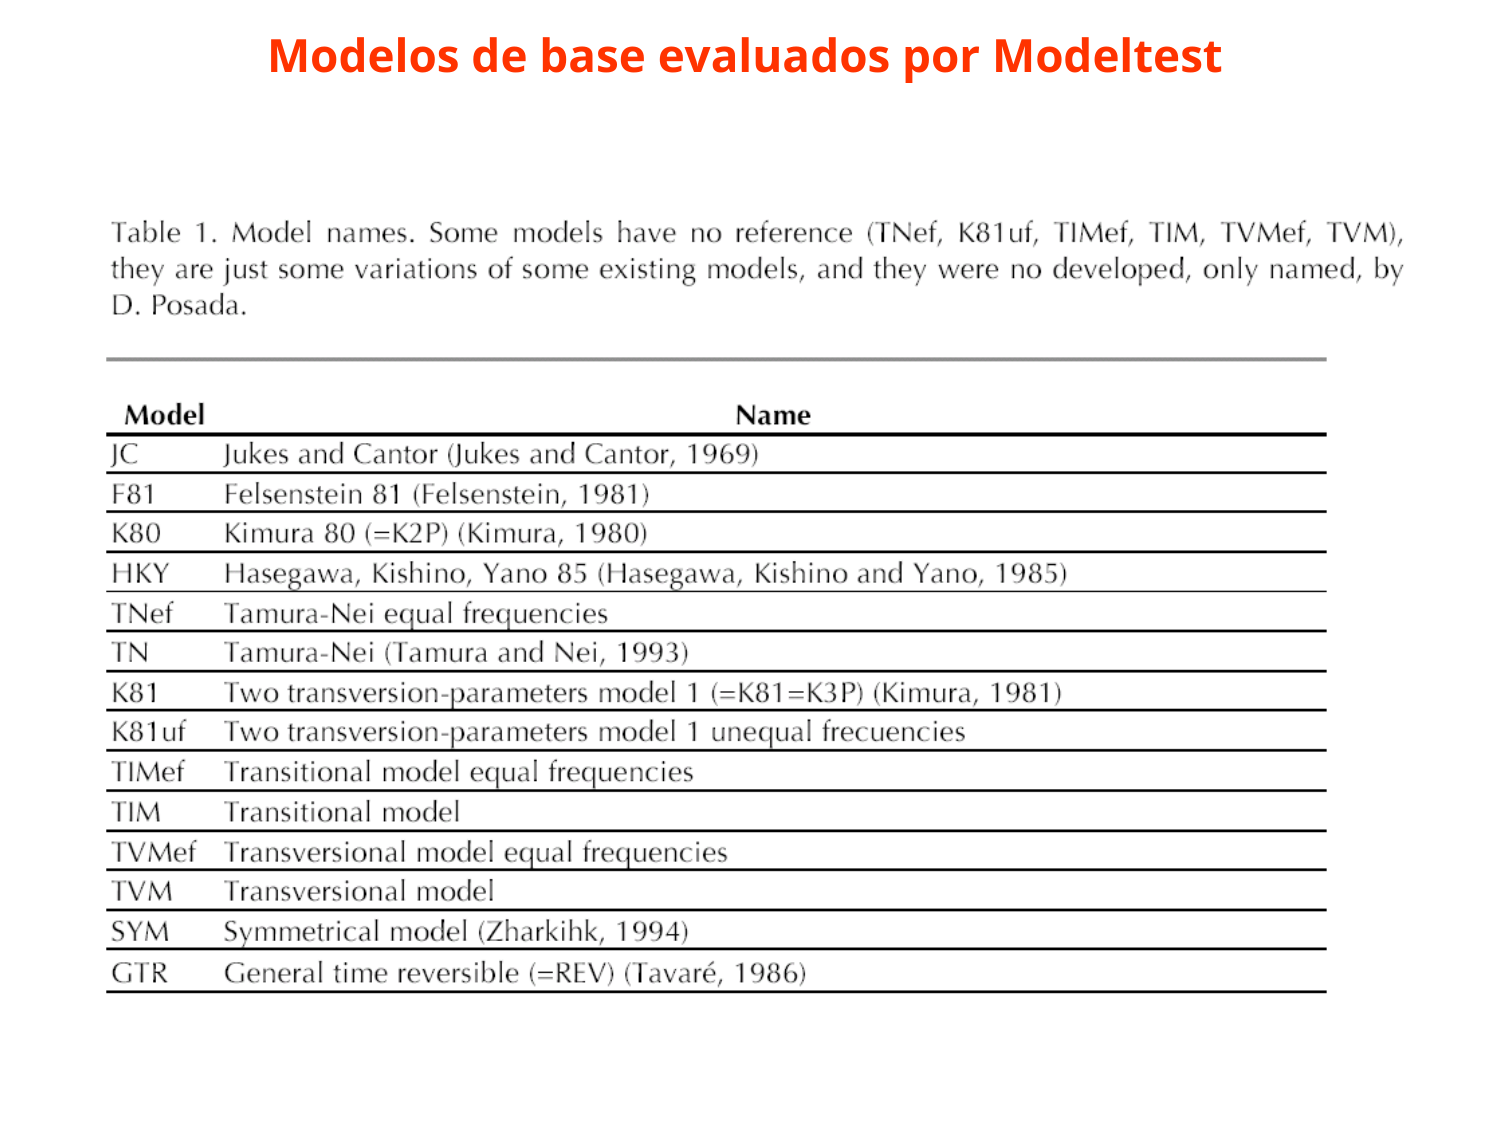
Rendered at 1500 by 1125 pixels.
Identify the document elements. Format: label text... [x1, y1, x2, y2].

picture [97, 214, 1406, 1000]
text_box Modelos de base evaluados por Modeltest [252, 19, 1239, 90]
